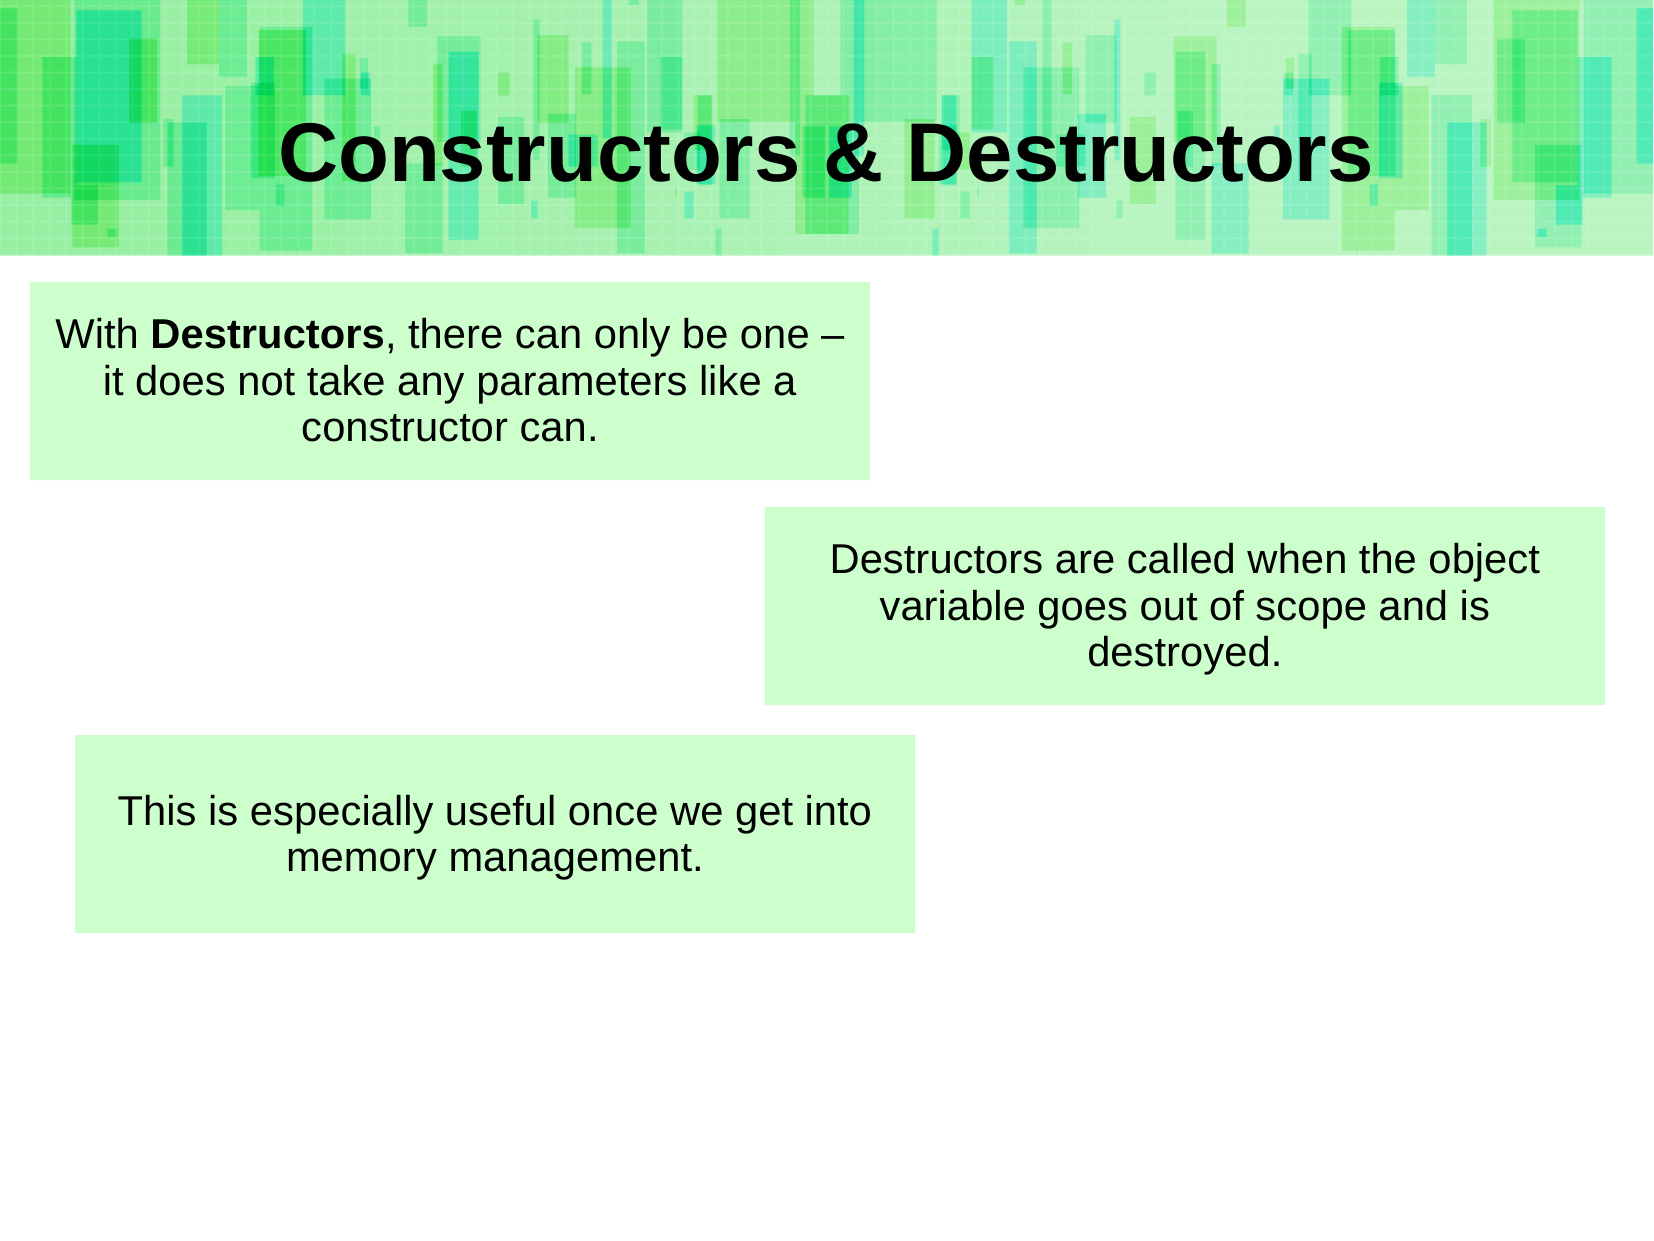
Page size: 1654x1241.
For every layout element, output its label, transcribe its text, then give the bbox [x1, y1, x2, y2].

text_box This is especially useful once we get into memory management. [75, 735, 916, 934]
picture [0, 0, 1654, 1241]
text_box With Destructors, there can only be one – it does not take any parameters like a constructor can. [30, 281, 871, 481]
title Constructors & Destructors [82, 49, 1571, 257]
text_box Destructors are called when the object variable goes out of scope and is destroyed. [765, 506, 1606, 706]
